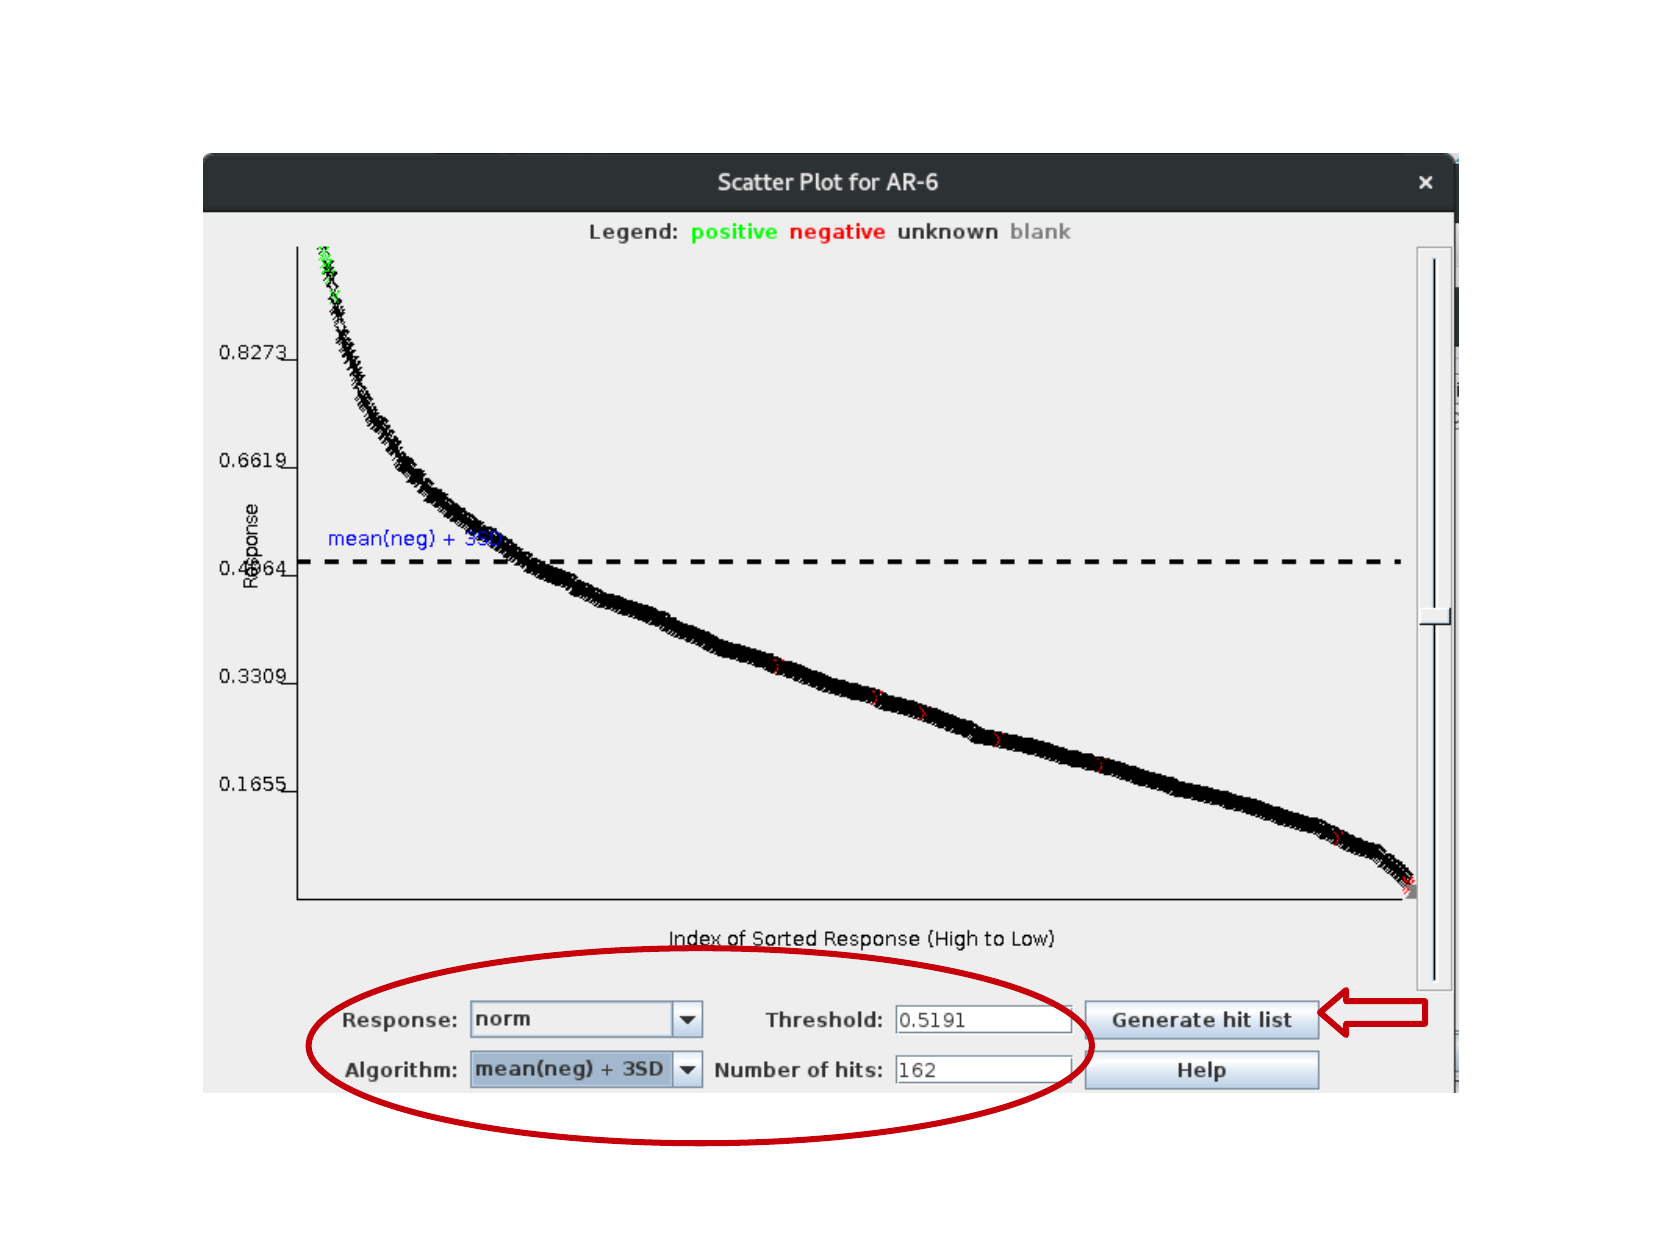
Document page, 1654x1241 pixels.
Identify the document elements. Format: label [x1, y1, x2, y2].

picture [203, 153, 1459, 1093]
picture [312, 952, 1088, 1093]
